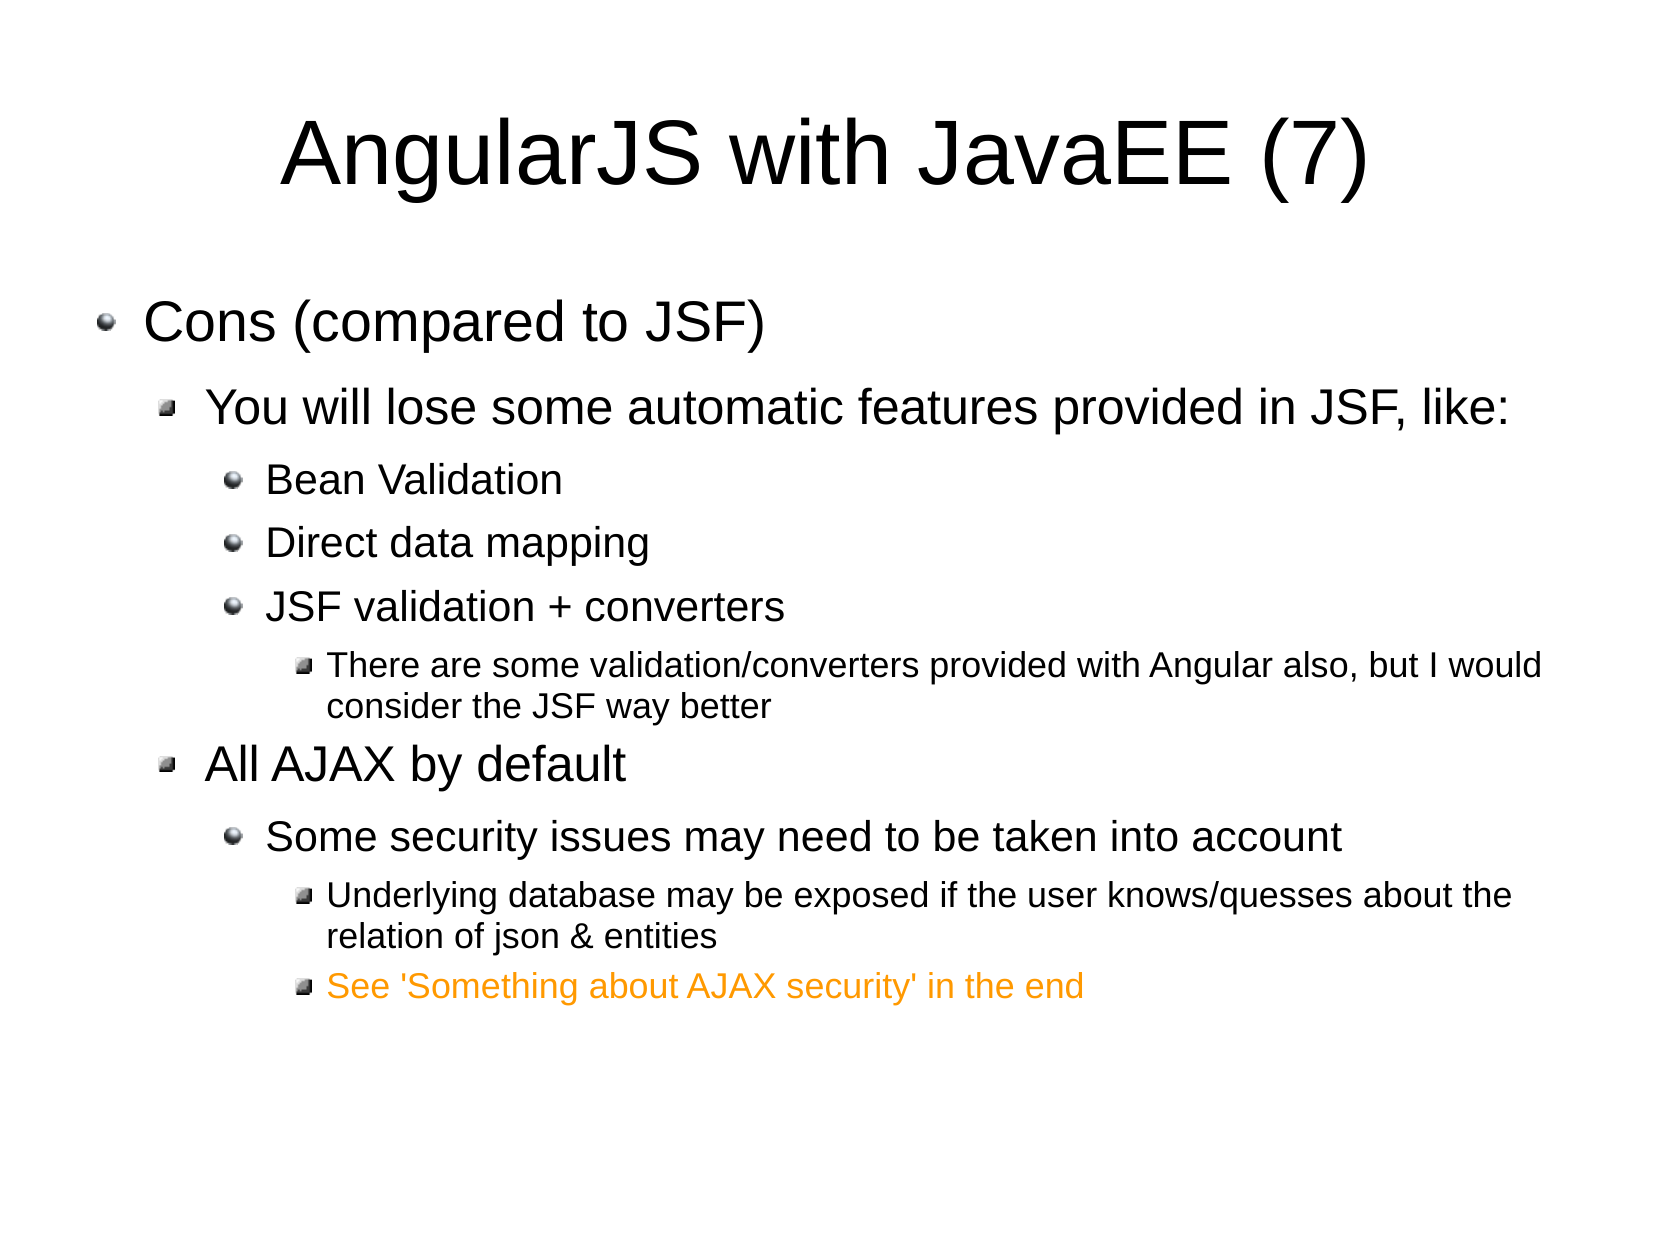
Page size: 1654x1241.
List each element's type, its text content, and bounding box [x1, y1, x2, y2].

list Cons (compared to JSF) You will lose some automatic features provided in JSF, like: Bean Validation Direct data mapping JSF validation + converters There are some validation/converters provided with Angular also, but I would consider the JSF way better All AJAX by default Some security issues may need to be taken into account Underlying database may be exposed if the user knows/quesses about the relation of json & entities See 'Something about AJAX security' in the end [82, 290, 1571, 1010]
title AngularJS with JavaEE (7) [82, 49, 1571, 257]
